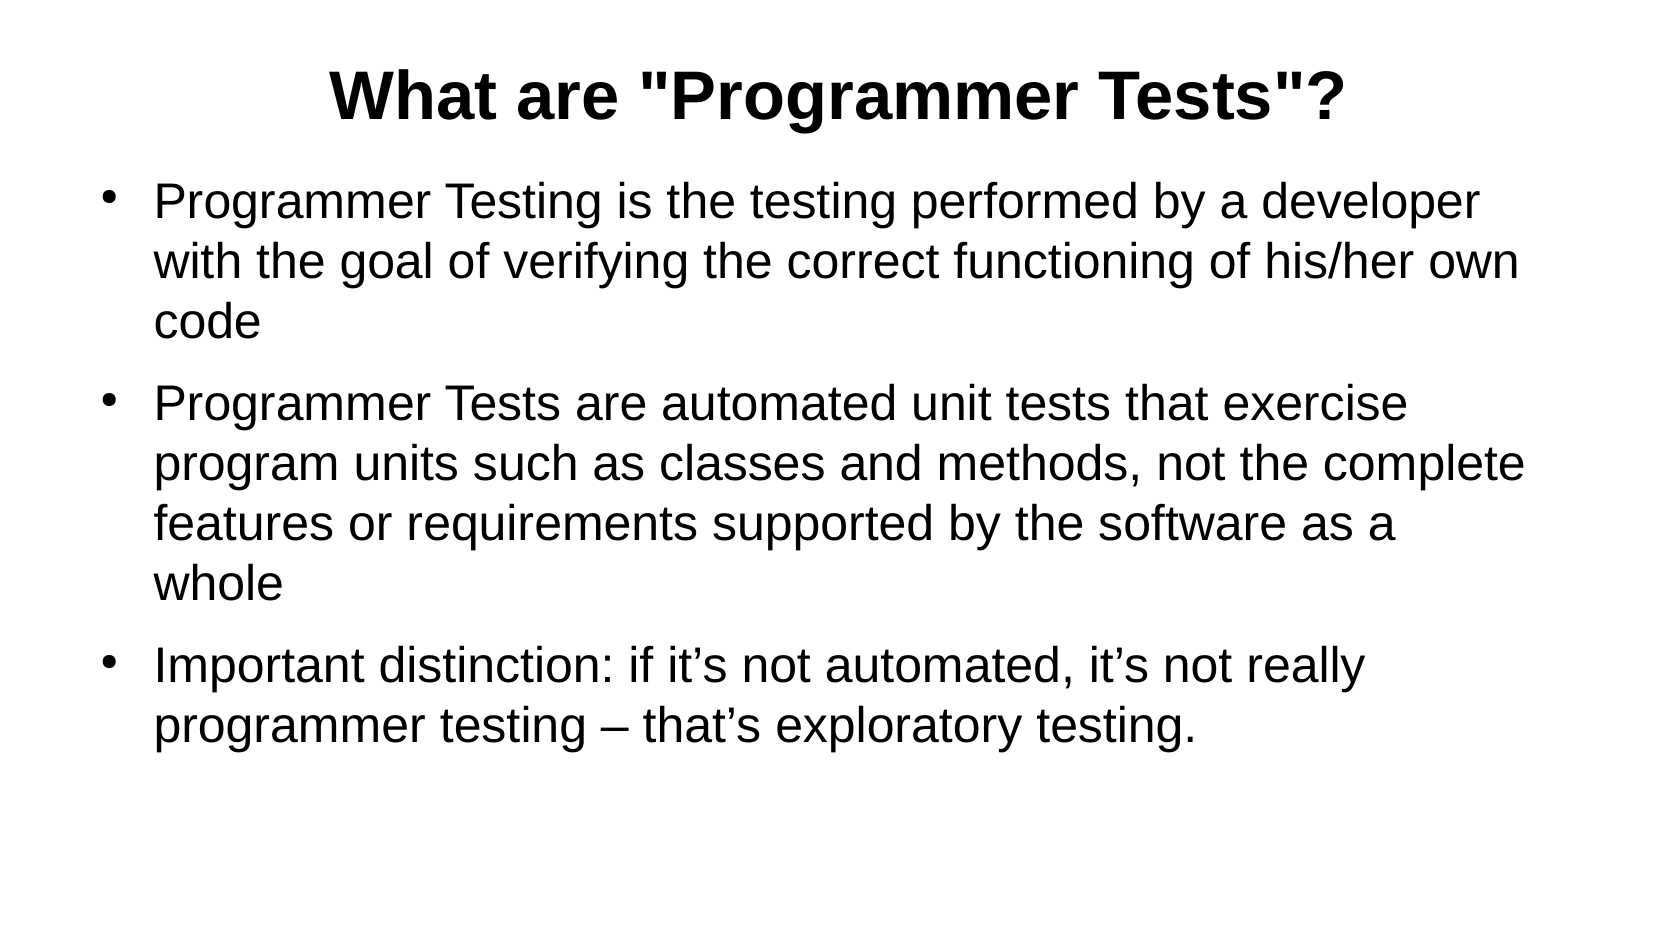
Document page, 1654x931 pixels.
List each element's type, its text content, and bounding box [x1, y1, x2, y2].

title What are "Programmer Tests"? [82, 37, 1571, 147]
list Programmer Testing is the testing performed by a developer with the goal of verifying the correct functioning of his/her own code Programmer Tests are automated unit tests that exercise program units such as classes and methods, not the complete features or requirements supported by the software as a whole Important distinction: if it’s not automated, it’s not really programmer testing – that’s exploratory testing. [82, 168, 1538, 889]
